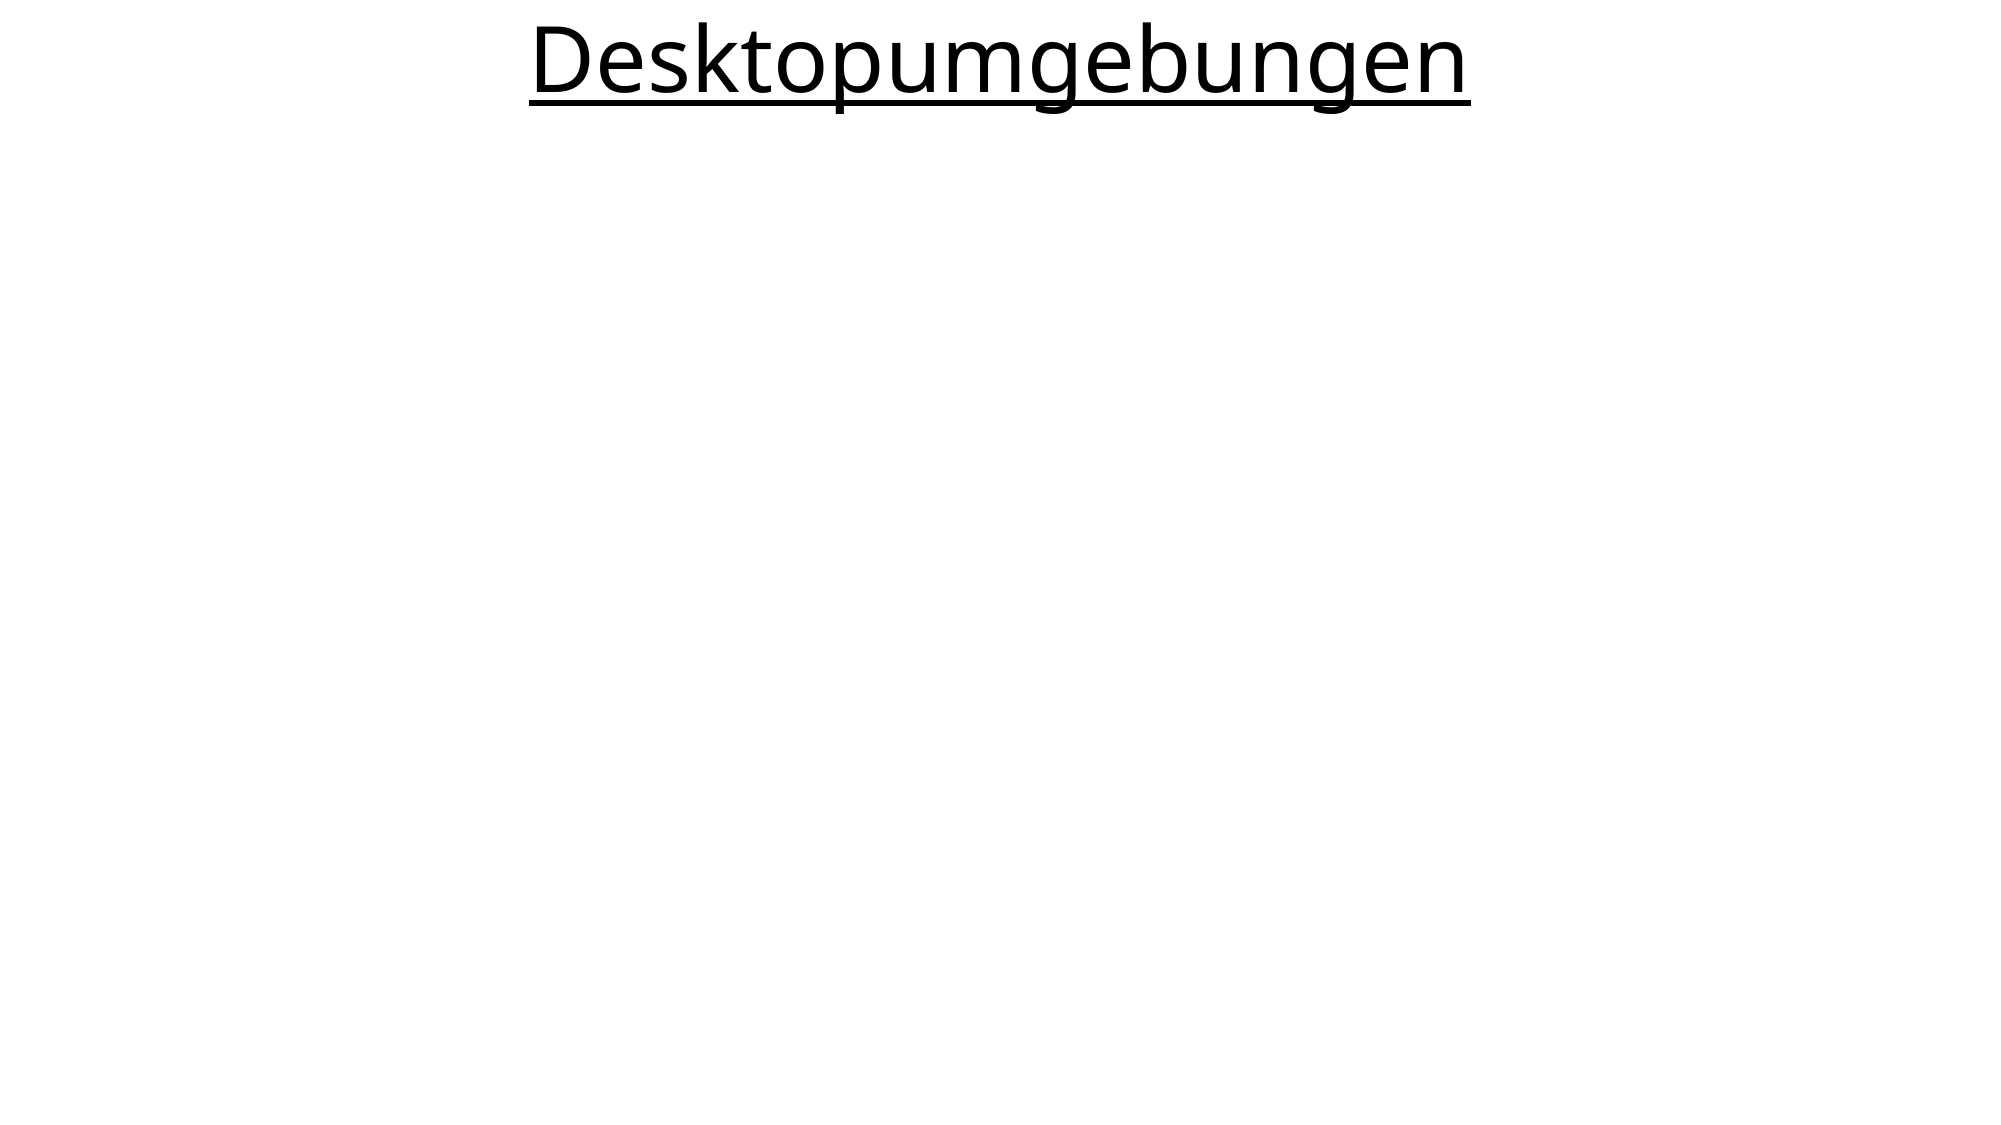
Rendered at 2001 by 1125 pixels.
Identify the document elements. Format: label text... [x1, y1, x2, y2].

title Desktopumgebungen [137, 0, 1863, 173]
